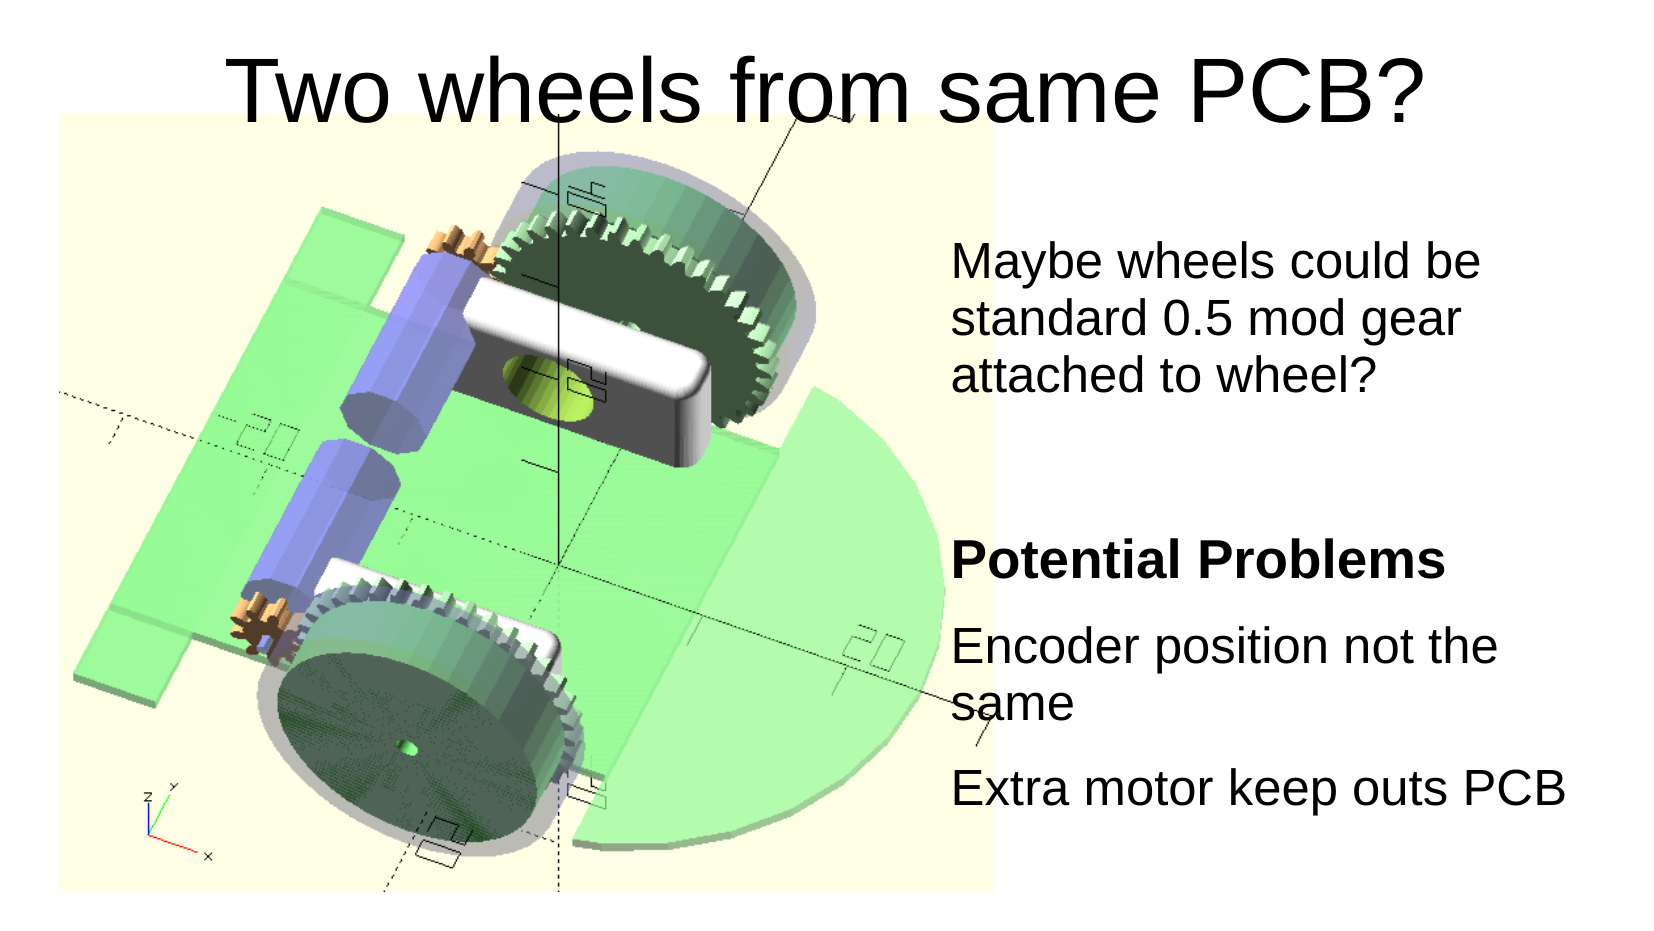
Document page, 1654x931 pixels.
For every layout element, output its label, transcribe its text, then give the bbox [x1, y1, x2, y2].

picture [59, 114, 993, 892]
title Two wheels from same PCB? [82, 13, 1571, 169]
list Maybe wheels could be standard 0.5 mod gear attached to wheel? Potential Problems Encoder position not the same Extra motor keep outs PCB [950, 169, 1571, 827]
